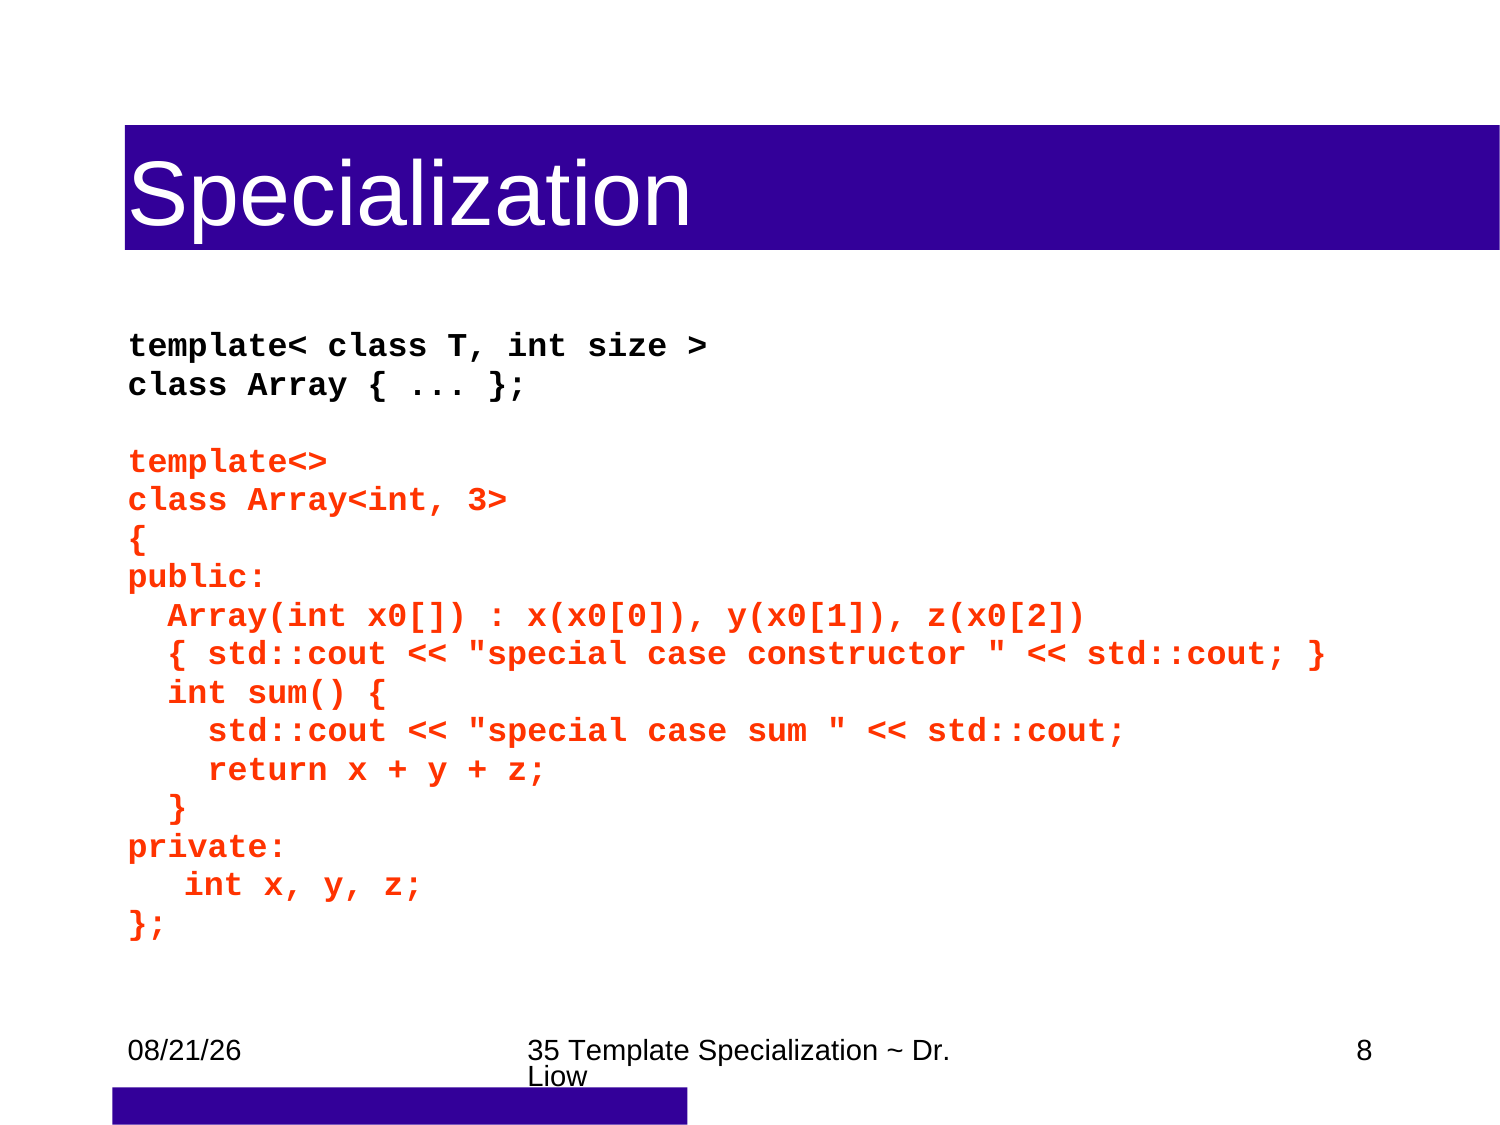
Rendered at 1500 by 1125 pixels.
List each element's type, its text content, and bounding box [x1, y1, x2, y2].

title Specialization [112, 99, 1388, 288]
list template< class T, int size > class Array { ... }; template<> class Array<int, 3> { public: Array(int x0[]) : x(x0[0]), y(x0[1]), z(x0[2]) { std::cout << "special case constructor " << std::cout; } int sum() { std::cout << "special case sum " << std::cout; return x + y + z; } private: int x, y, z; }; [112, 324, 1388, 1001]
